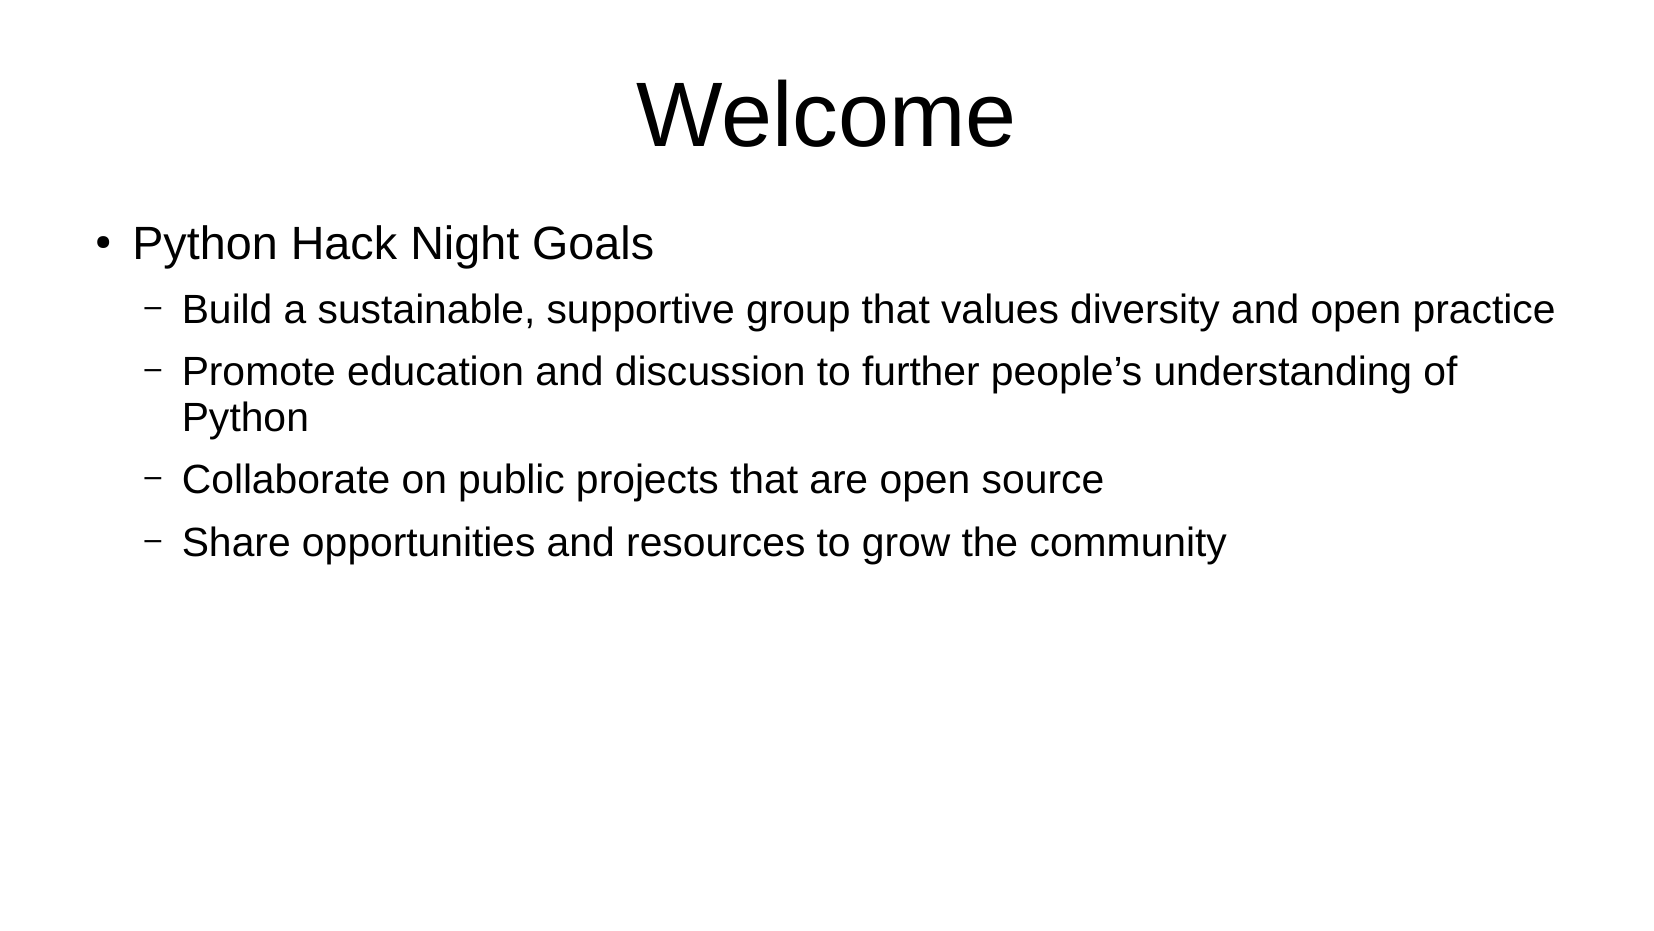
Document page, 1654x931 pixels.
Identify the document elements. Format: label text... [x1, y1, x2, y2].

list Python Hack Night Goals Build a sustainable, supportive group that values diversity and open practice Promote education and discussion to further people’s understanding of Python Collaborate on public projects that are open source Share opportunities and resources to grow the community [82, 217, 1571, 758]
title Welcome [82, 37, 1571, 193]
